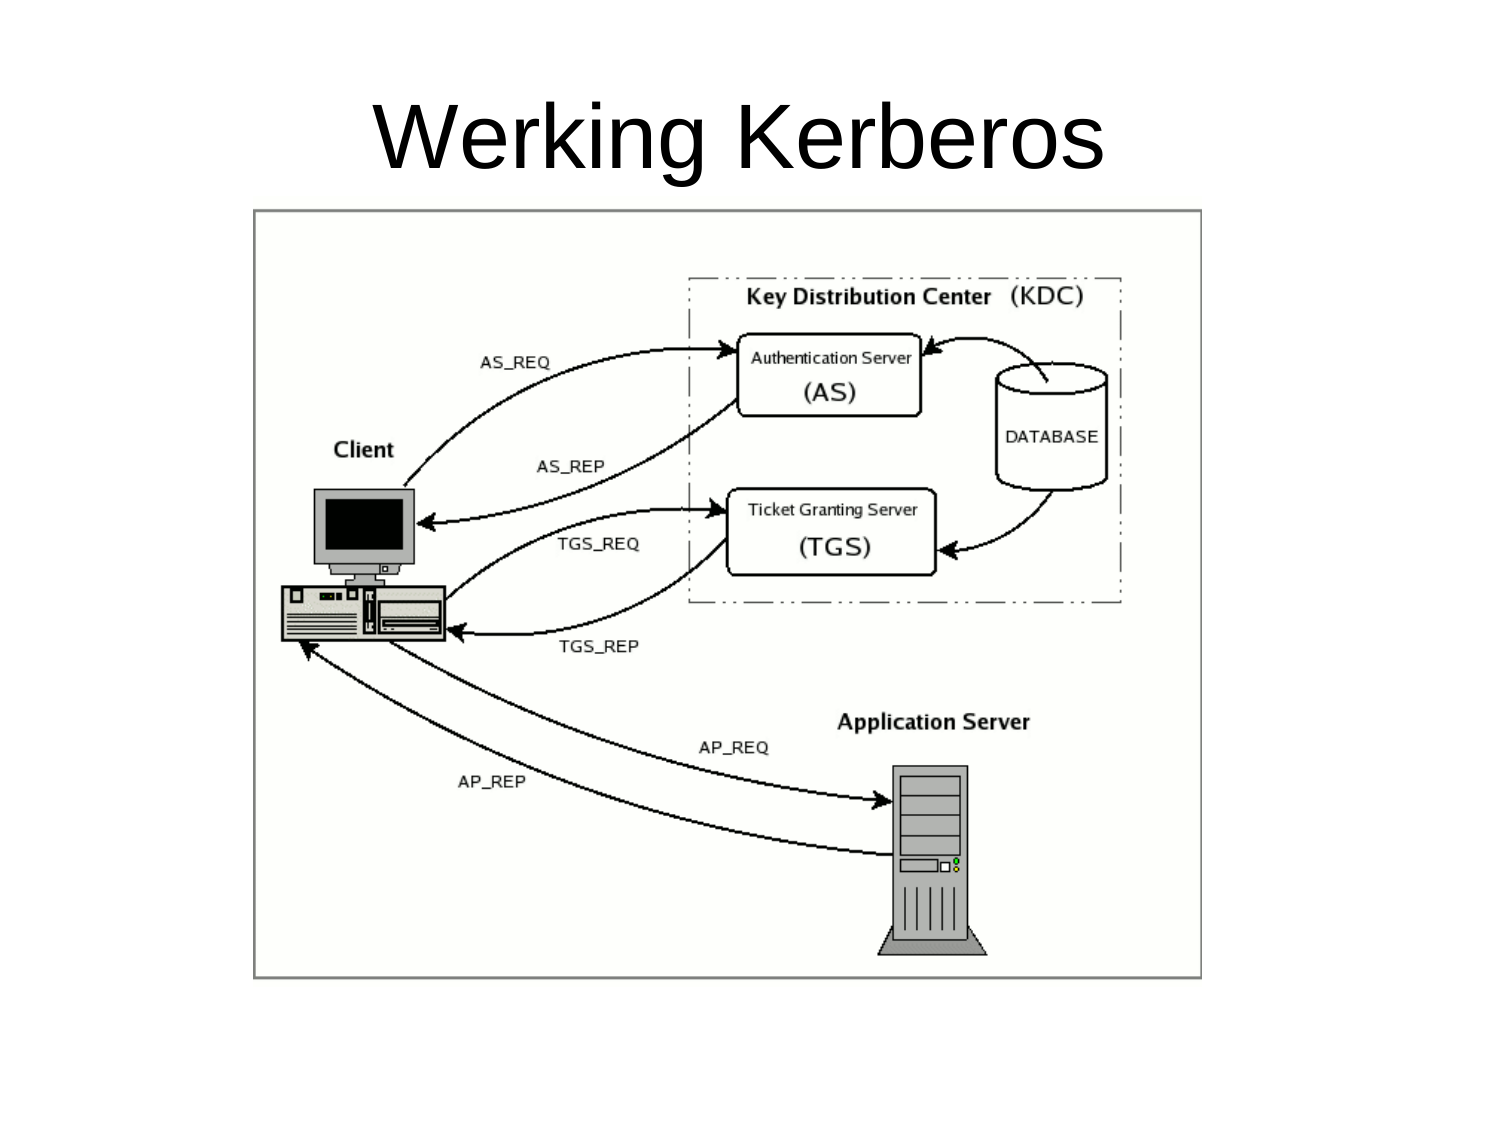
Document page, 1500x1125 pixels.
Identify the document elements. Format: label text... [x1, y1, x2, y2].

picture [253, 196, 1202, 987]
title Werking Kerberos [64, 42, 1415, 231]
